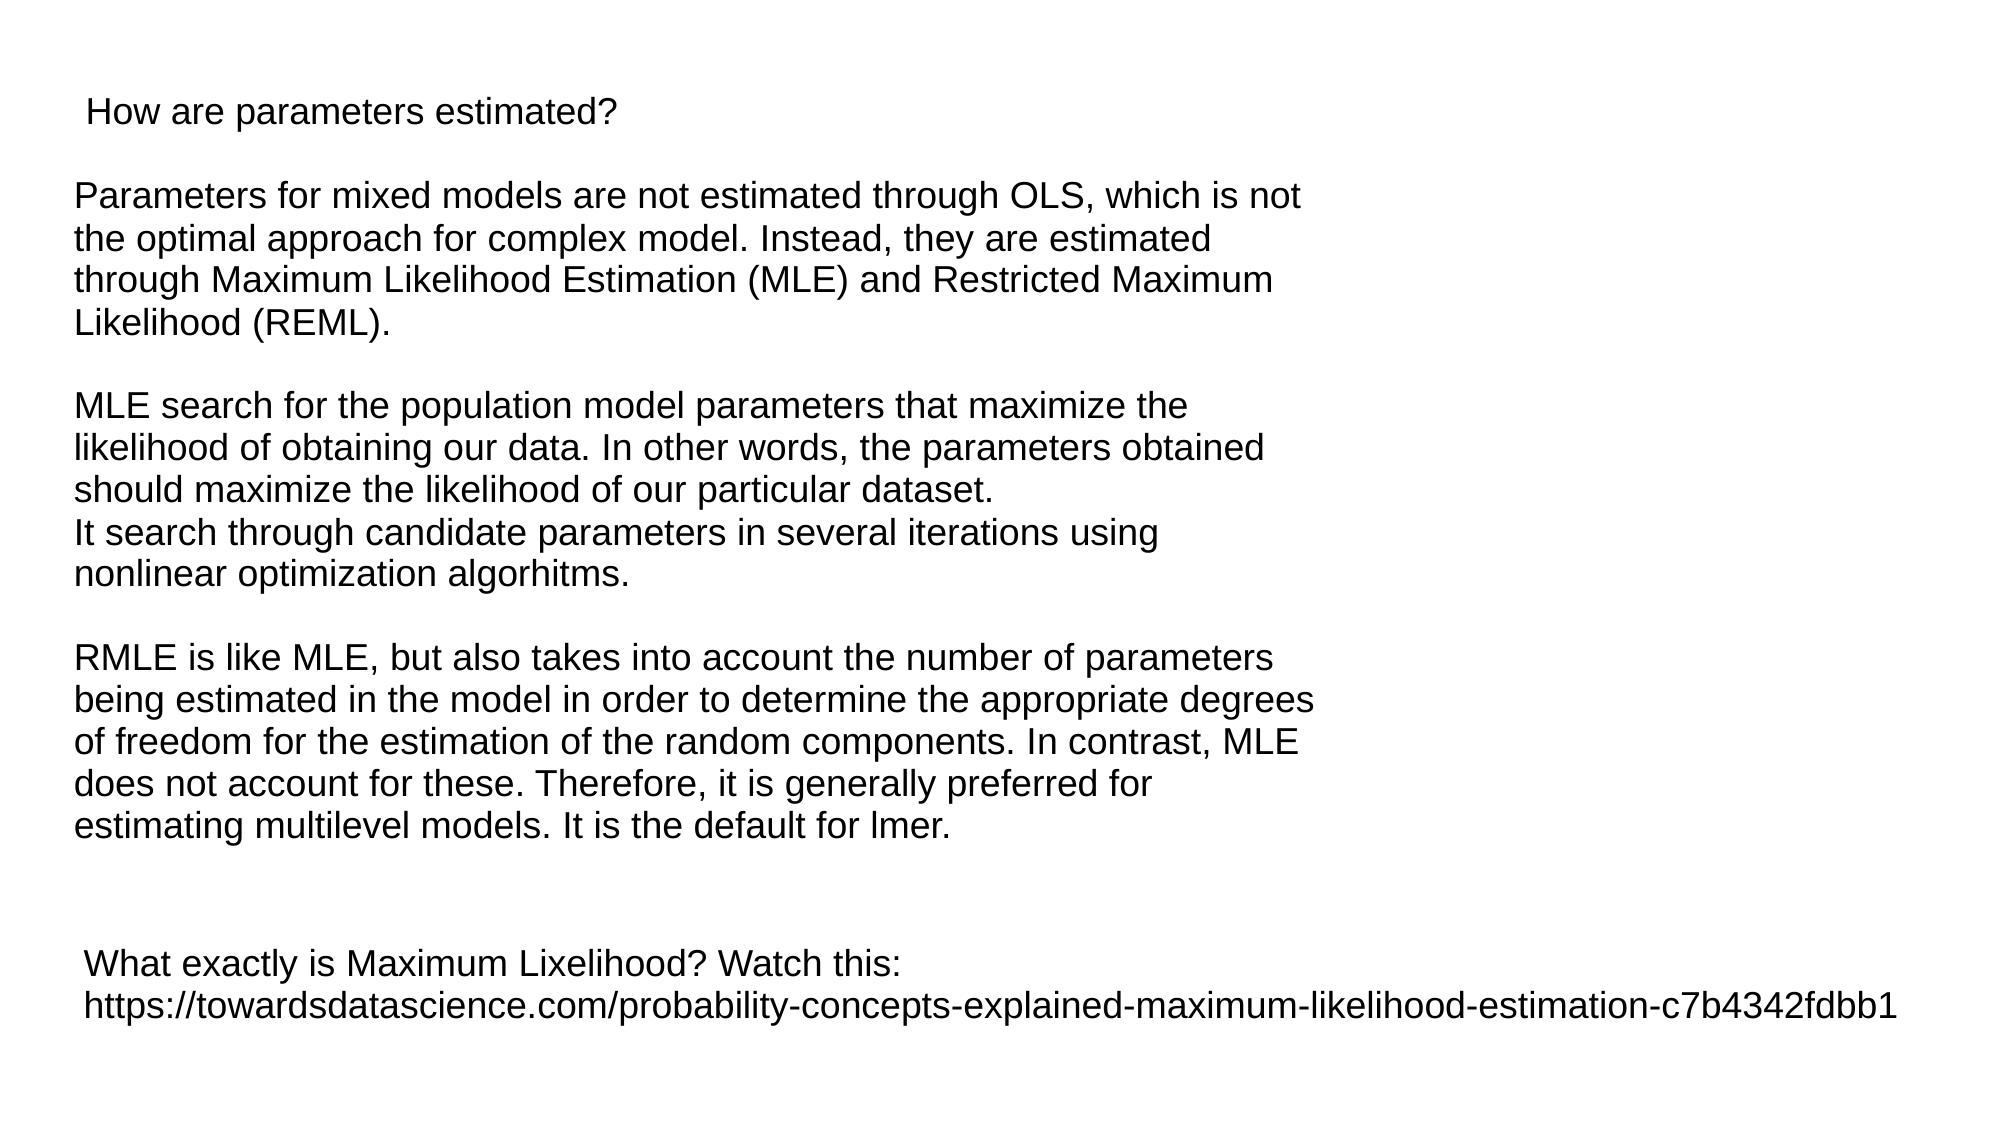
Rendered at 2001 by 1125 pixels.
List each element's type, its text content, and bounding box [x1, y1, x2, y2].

text_box Parameters for mixed models are not estimated through OLS, which is not the optimal approach for complex model. Instead, they are estimated through Maximum Likelihood Estimation (MLE) and Restricted Maximum Likelihood (REML). MLE search for the population model parameters that maximize the likelihood of obtaining our data. In other words, the parameters obtained should maximize the likelihood of our particular dataset. It search through candidate parameters in several iterations using nonlinear optimization algorhitms. RMLE is like MLE, but also takes into account the number of parameters being estimated in the model in order to determine the appropriate degrees of freedom for the estimation of the random components. In contrast, MLE does not account for these. Therefore, it is generally preferred for estimating multilevel models. It is the default for lmer. [59, 167, 1335, 855]
text_box How are parameters estimated? [70, 82, 1347, 140]
text_box What exactly is Maximum Lixelihood? Watch this: https://towardsdatascience.com/probability-concepts-explained-maximum-likelihood-estimation-c7b4342fdbb1 [68, 935, 1914, 1099]
